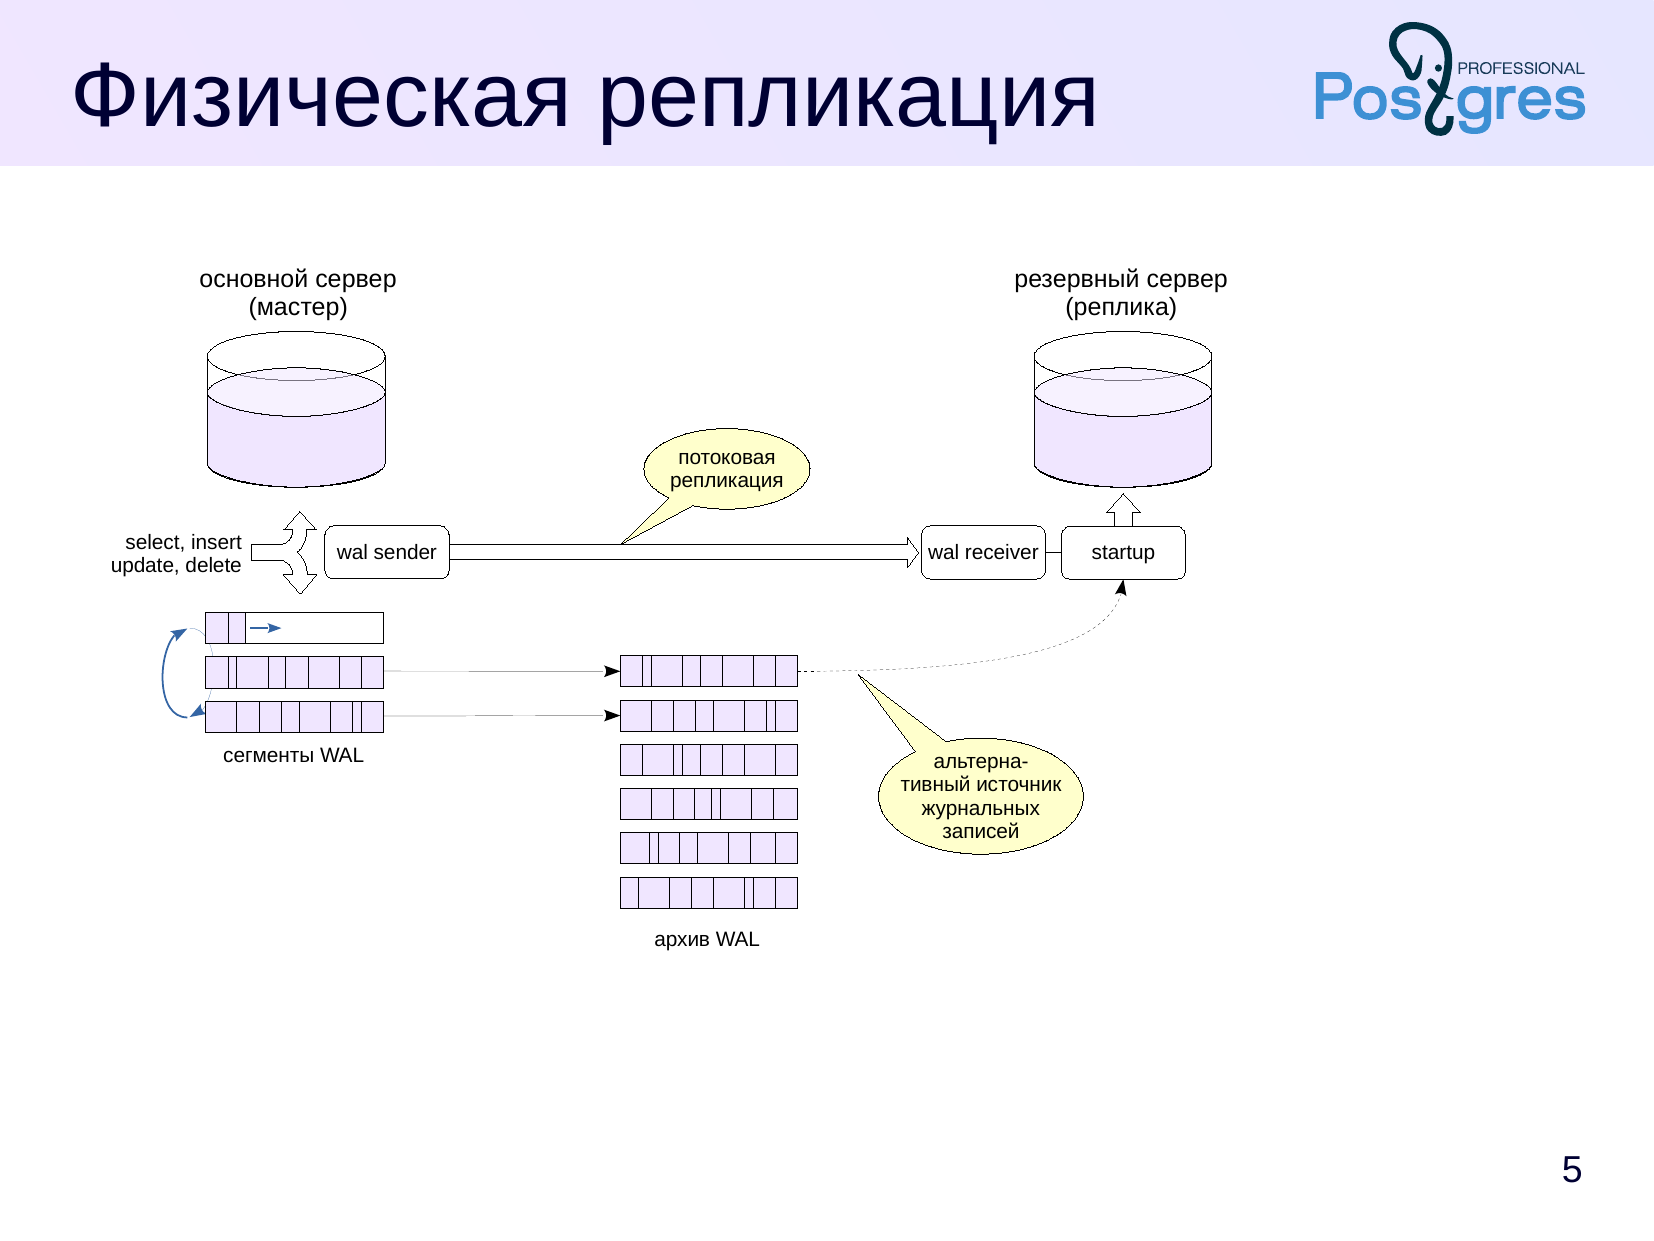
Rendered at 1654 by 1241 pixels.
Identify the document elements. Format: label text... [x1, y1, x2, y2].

text_box [621, 878, 797, 908]
text_box основной сервер (мастер) [184, 257, 413, 329]
title Физическая репликация [70, 43, 1241, 147]
text_box альтерна- тивный источник журнальных записей [858, 674, 1084, 855]
text_box архив WAL [639, 920, 783, 959]
text_box [621, 656, 797, 686]
text_box [206, 702, 383, 732]
text_box [206, 613, 246, 643]
text_box [621, 789, 797, 819]
text_box [1034, 331, 1212, 488]
text_box [258, 511, 317, 594]
text_box сегменты WAL [208, 735, 380, 775]
text_box select, insert update, delete [96, 523, 258, 586]
text_box потоковая репликация [620, 428, 811, 545]
text_box резервный сервер (реплика) [999, 257, 1244, 329]
text_box wal sender [324, 525, 450, 579]
text_box [207, 331, 386, 488]
text_box [1106, 493, 1141, 526]
text_box startup [1061, 526, 1186, 580]
text_box [621, 745, 797, 775]
text_box [621, 701, 797, 731]
text_box wal receiver [921, 525, 1046, 580]
text_box [450, 537, 919, 568]
text_box [621, 833, 797, 863]
text_box [206, 657, 383, 688]
